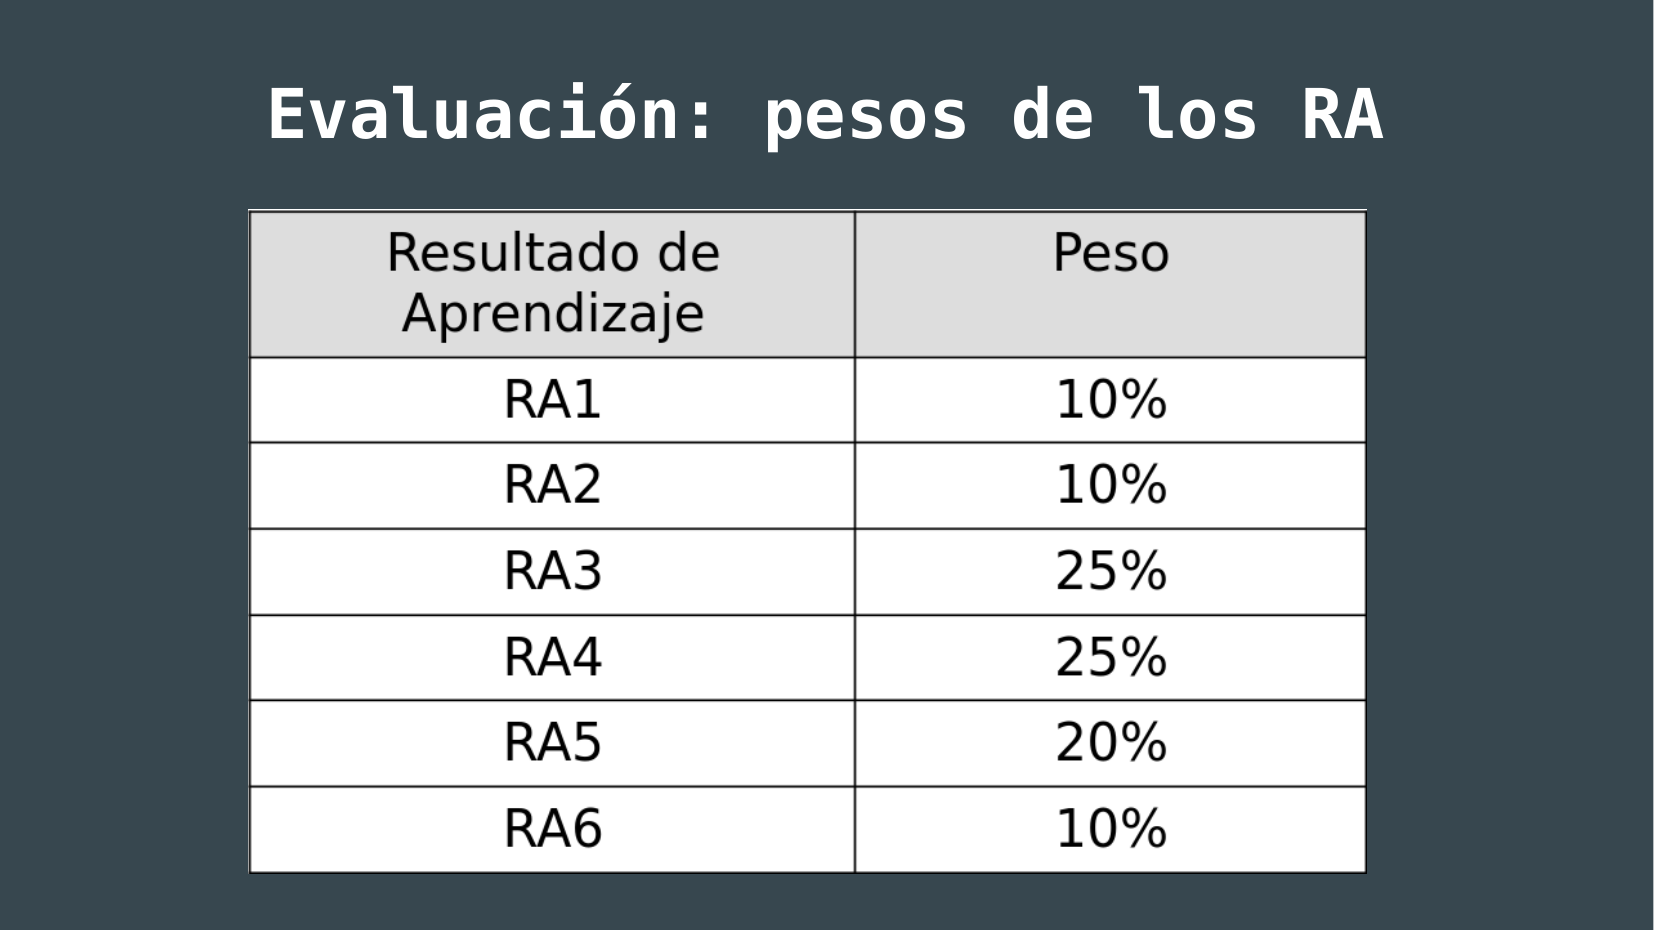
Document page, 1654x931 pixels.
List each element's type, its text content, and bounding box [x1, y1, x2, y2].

title Evaluación: pesos de los RA [82, 37, 1571, 193]
picture [248, 209, 1367, 875]
